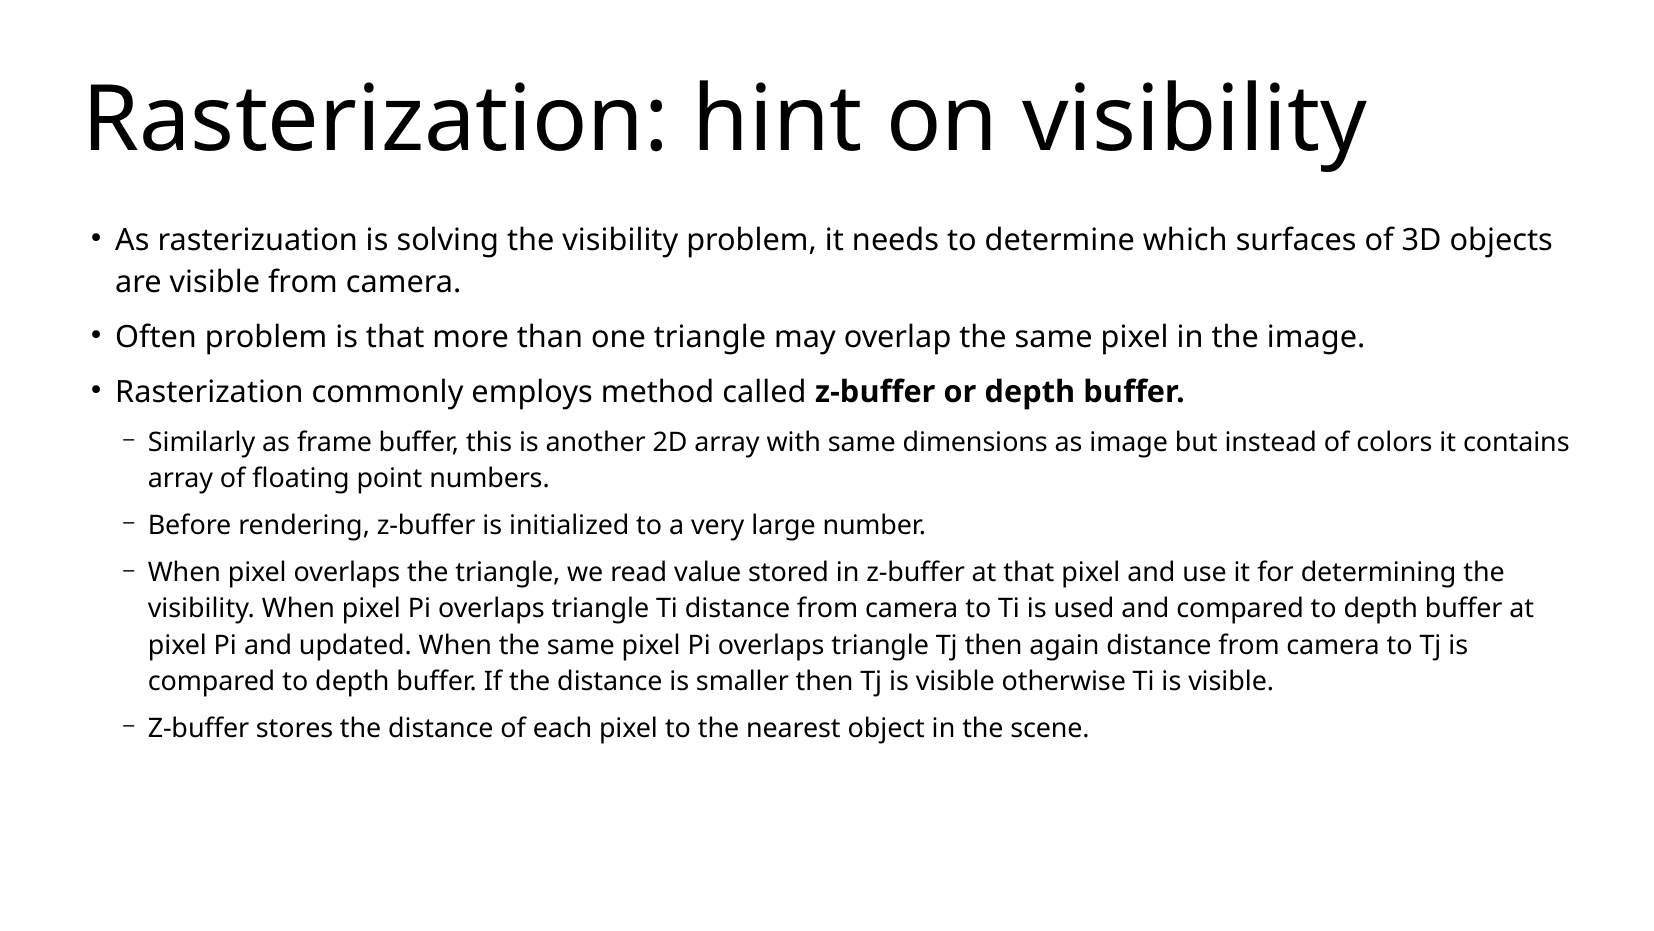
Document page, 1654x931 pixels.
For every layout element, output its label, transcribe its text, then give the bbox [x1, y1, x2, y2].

list As rasterizuation is solving the visibility problem, it needs to determine which surfaces of 3D objects are visible from camera. Often problem is that more than one triangle may overlap the same pixel in the image. Rasterization commonly employs method called z-buffer or depth buffer. Similarly as frame buffer, this is another 2D array with same dimensions as image but instead of colors it contains array of floating point numbers. Before rendering, z-buffer is initialized to a very large number. When pixel overlaps the triangle, we read value stored in z-buffer at that pixel and use it for determining the visibility. When pixel Pi overlaps triangle Ti distance from camera to Ti is used and compared to depth buffer at pixel Pi and updated. When the same pixel Pi overlaps triangle Tj then again distance from camera to Tj is compared to depth buffer. If the distance is smaller then Tj is visible otherwise Ti is visible. Z-buffer stores the distance of each pixel to the nearest object in the scene. [82, 217, 1571, 758]
title Rasterization: hint on visibility [82, 37, 1571, 193]
